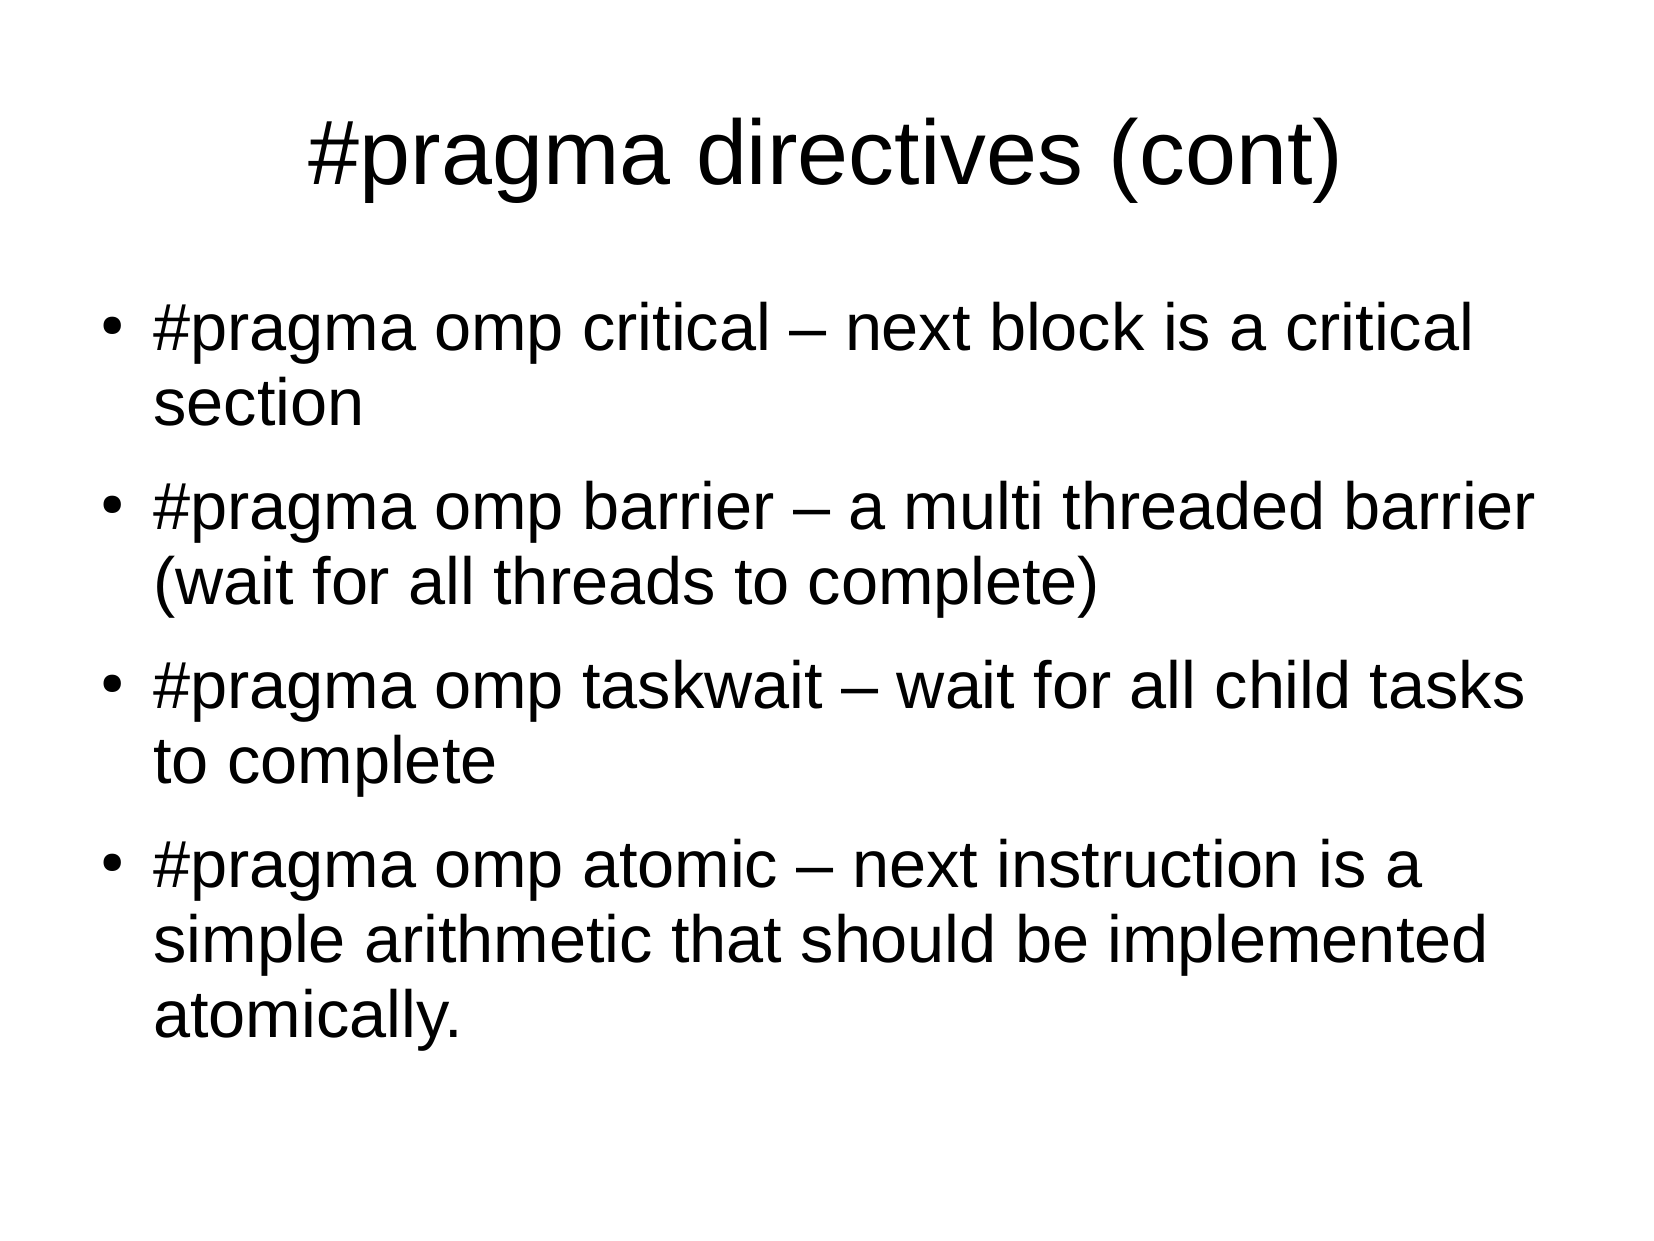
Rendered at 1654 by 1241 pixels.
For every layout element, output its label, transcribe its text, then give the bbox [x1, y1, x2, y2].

list #pragma omp critical – next block is a critical section #pragma omp barrier – a multi threaded barrier (wait for all threads to complete) #pragma omp taskwait – wait for all child tasks to complete #pragma omp atomic – next instruction is a simple arithmetic that should be implemented atomically. [82, 290, 1571, 1109]
title #pragma directives (cont) [82, 49, 1571, 257]
